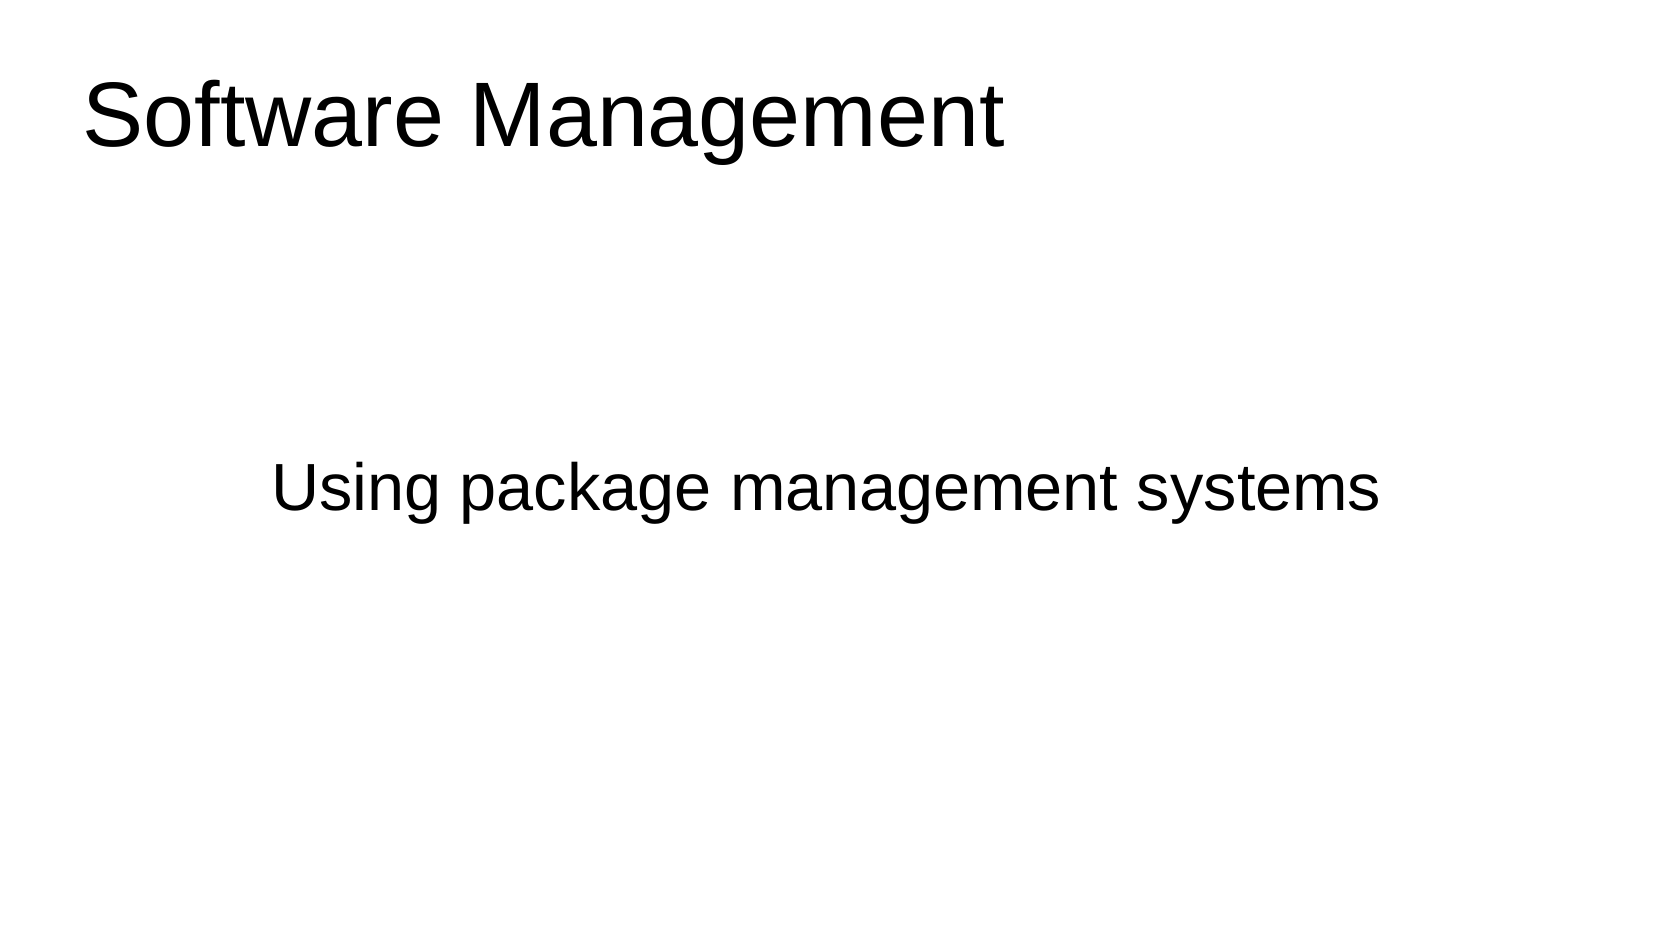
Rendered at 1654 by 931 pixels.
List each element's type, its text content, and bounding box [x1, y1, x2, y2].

subtitle Using package management systems [82, 217, 1571, 758]
title Software Management [82, 37, 1571, 193]
